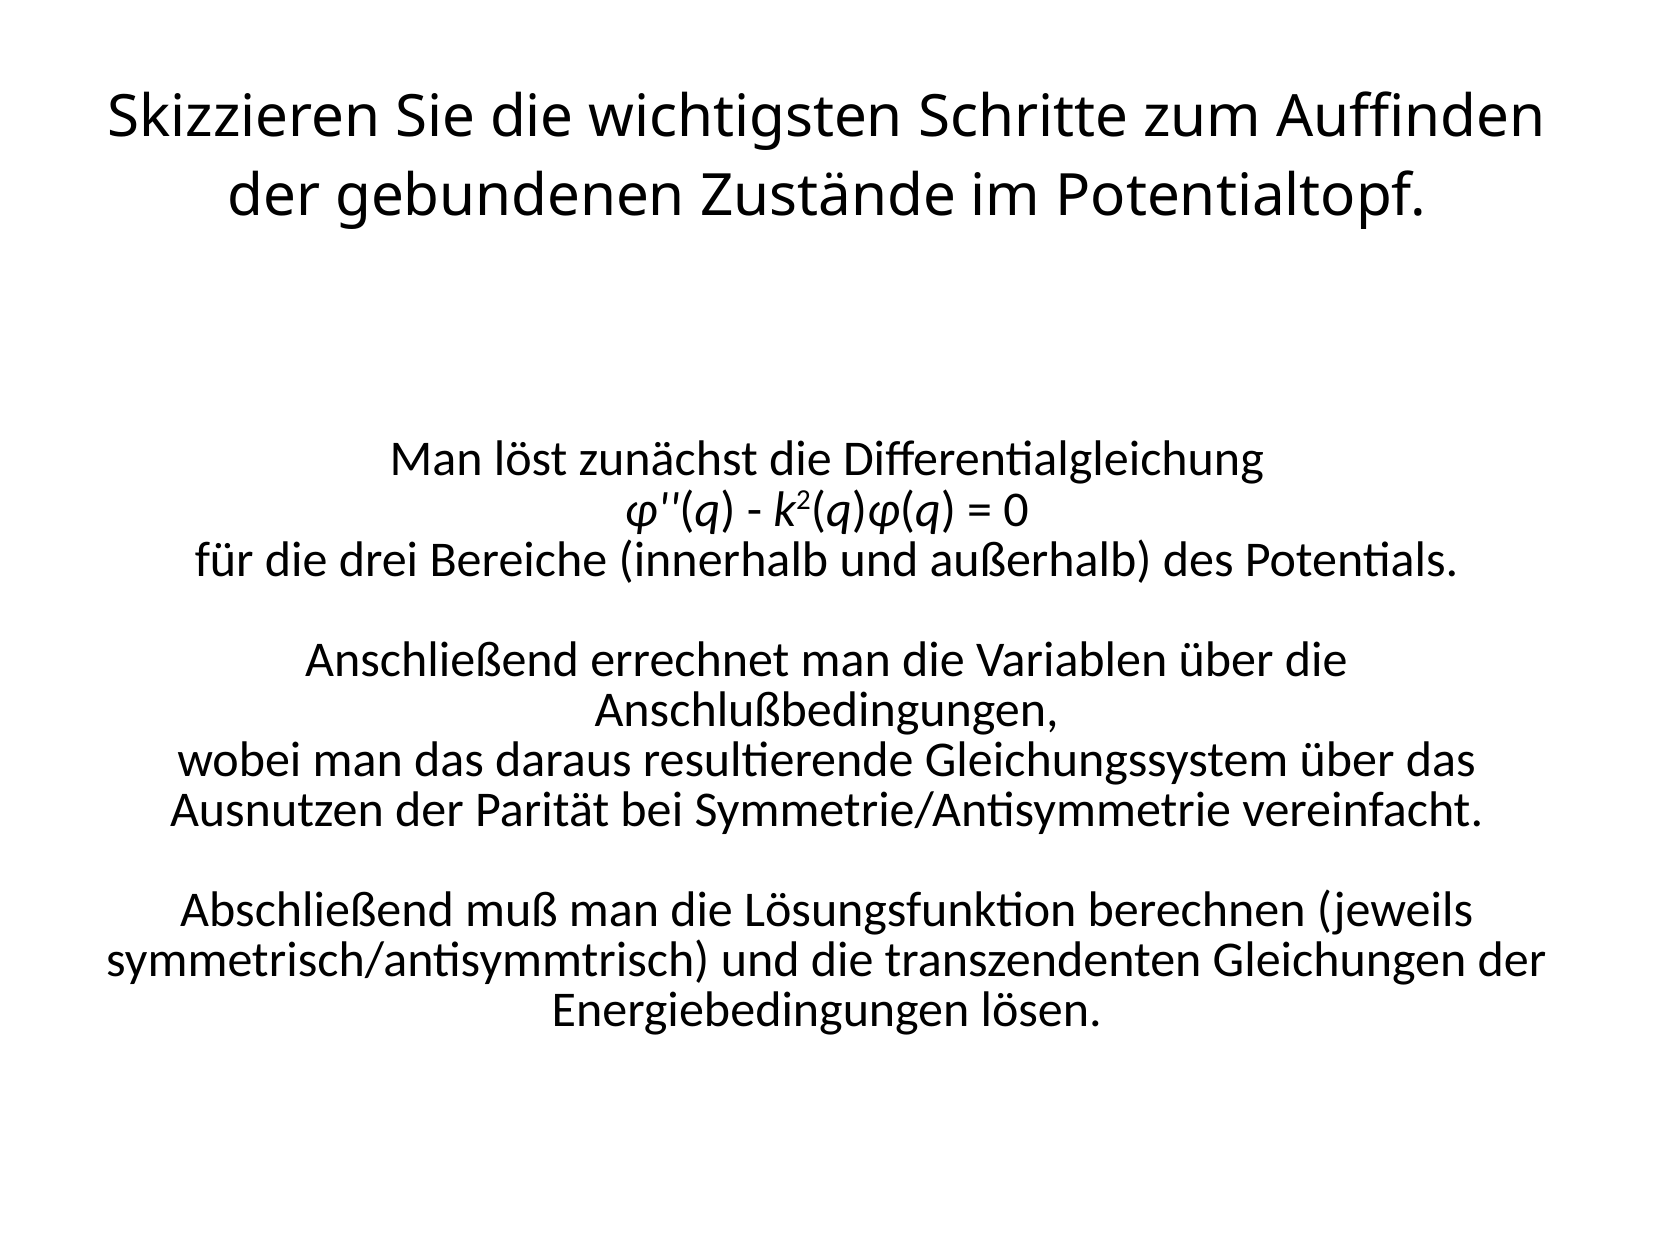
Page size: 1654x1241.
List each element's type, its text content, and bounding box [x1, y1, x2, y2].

subtitle Man löst zunächst die Differentialgleichung φ''(q) - k2(q)φ(q) = 0 für die drei Bereiche (innerhalb und außerhalb) des Potentials. Anschließend errechnet man die Variablen über die Anschlußbedingungen, wobei man das daraus resultierende Gleichungssystem über das Ausnutzen der Parität bei Symmetrie/Antisymmetrie vereinfacht. Abschließend muß man die Lösungsfunktion berechnen (jeweils symmetrisch/antisymmtrisch) und die transzendenten Gleichungen der Energiebedingungen lösen. [82, 372, 1571, 1105]
title Skizzieren Sie die wichtigsten Schritte zum Auffinden der gebundenen Zustände im Potentialtopf. [82, 49, 1571, 257]
